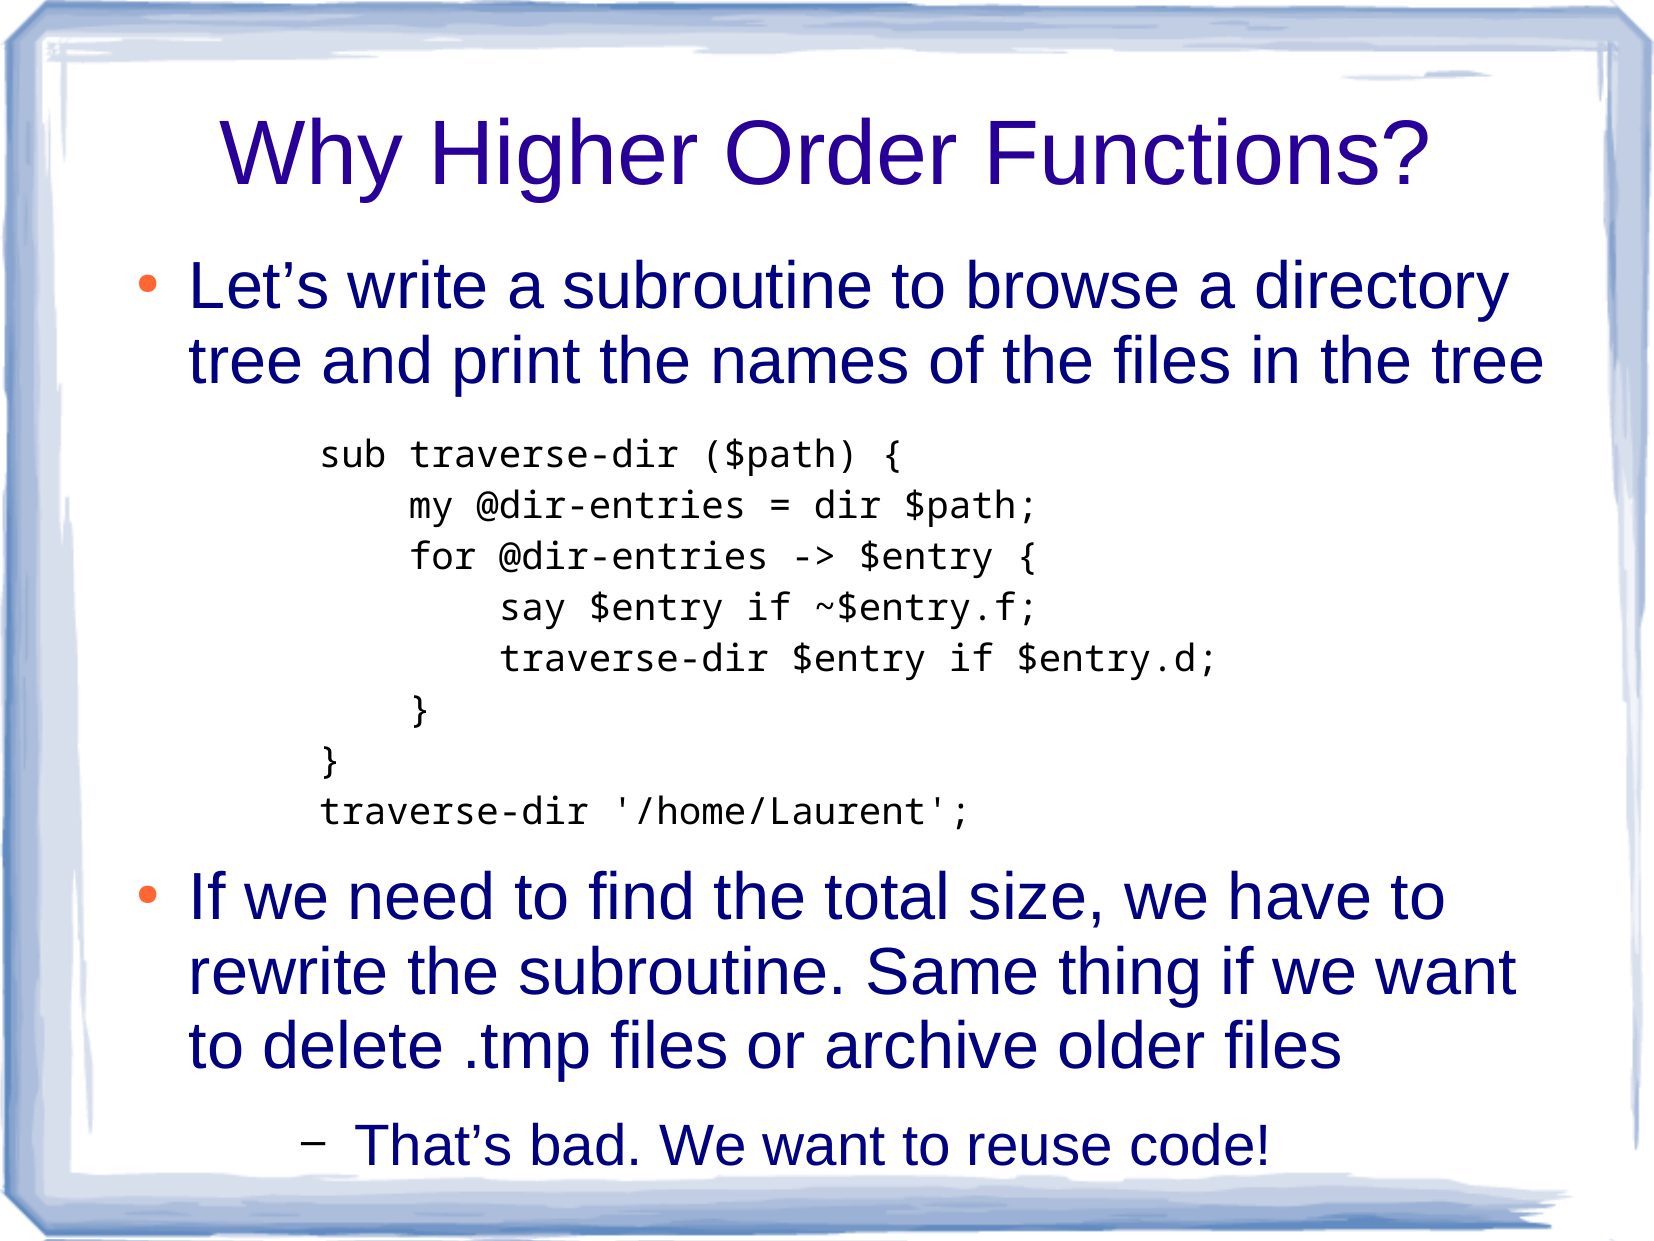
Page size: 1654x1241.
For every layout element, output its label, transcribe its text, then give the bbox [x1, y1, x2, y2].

list Let’s write a subroutine to browse a directory tree and print the names of the files in the tree sub traverse-dir ($path) { my @dir-entries = dir $path; for @dir-entries -> $entry { say $entry if ~$entry.f; traverse-dir $entry if $entry.d; } } traverse-dir '/home/Laurent'; If we need to find the total size, we have to rewrite the subroutine. Same thing if we want to delete .tmp files or archive older files That’s bad. We want to reuse code! [118, 248, 1571, 1122]
picture [0, 0, 1654, 1241]
title Why Higher Order Functions? [82, 49, 1571, 257]
